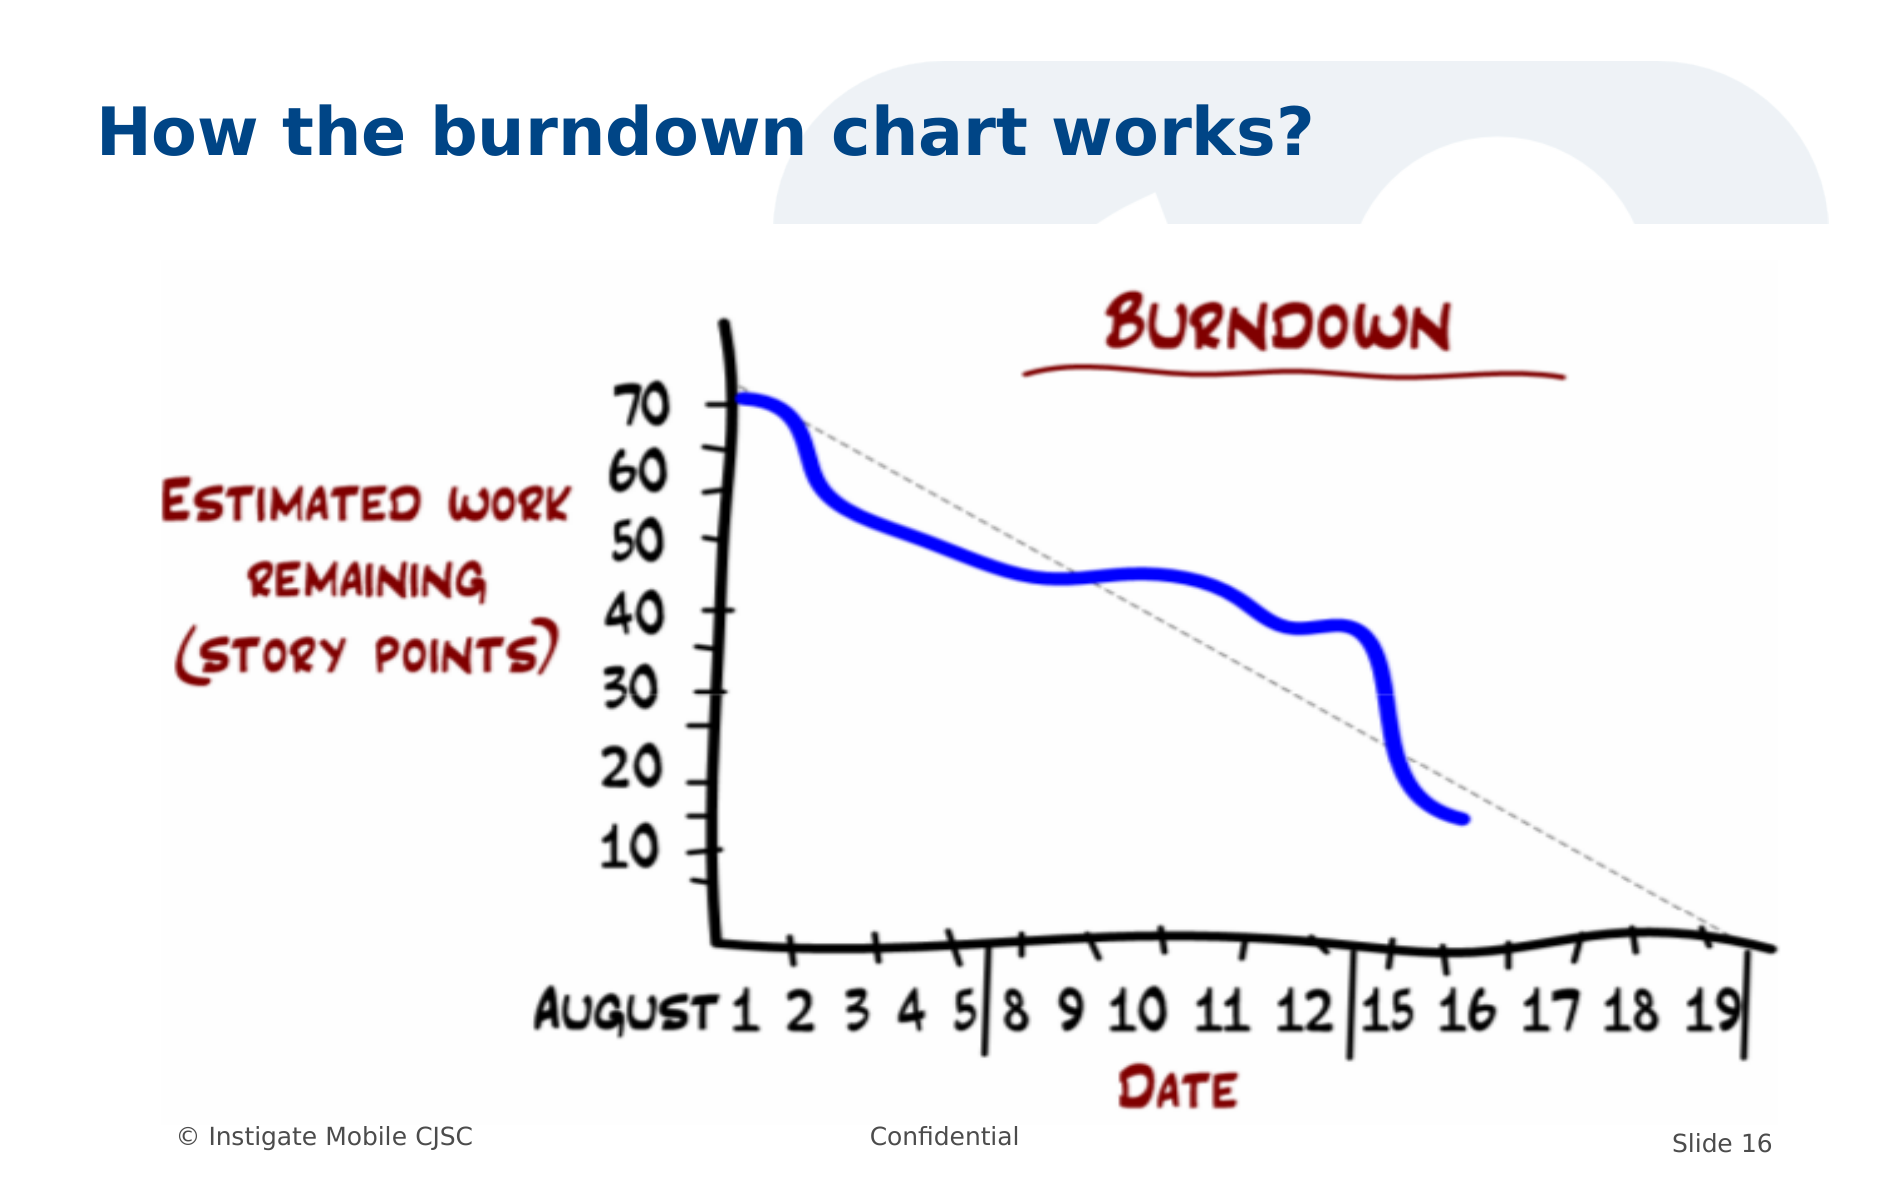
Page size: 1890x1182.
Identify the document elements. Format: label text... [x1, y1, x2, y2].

picture [75, 224, 1838, 1126]
title How the burndown chart works? [96, 47, 1794, 217]
